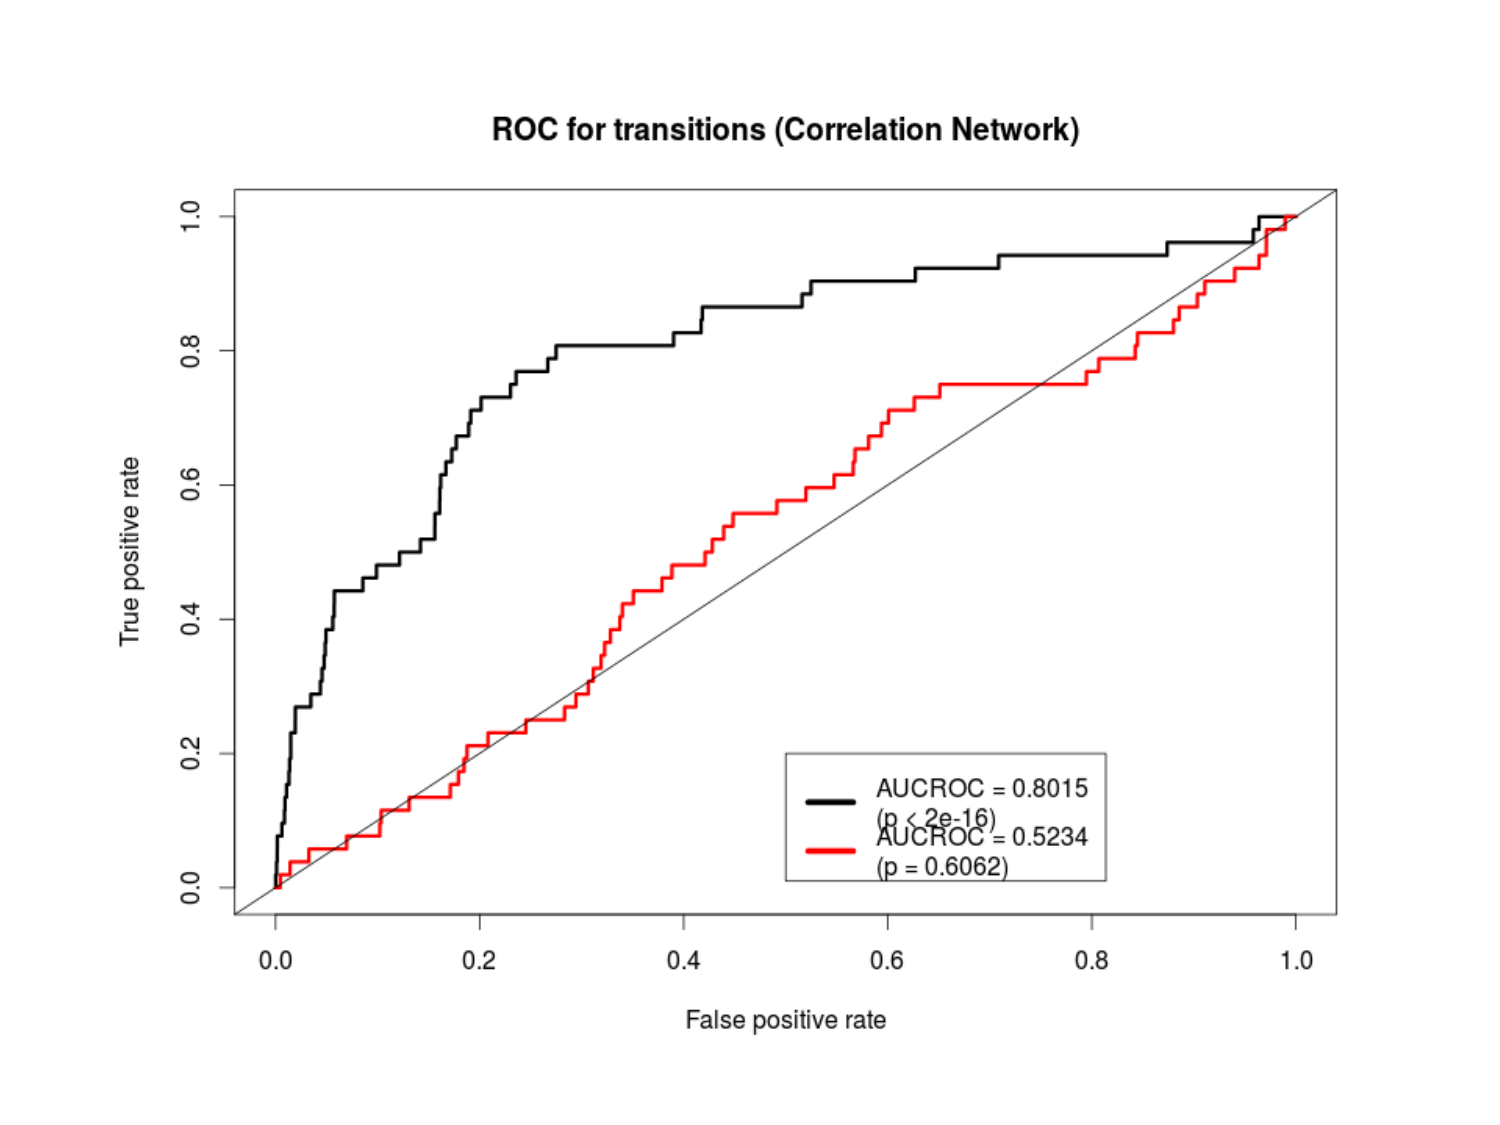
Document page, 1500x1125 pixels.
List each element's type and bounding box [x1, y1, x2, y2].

picture [112, 67, 1400, 1068]
